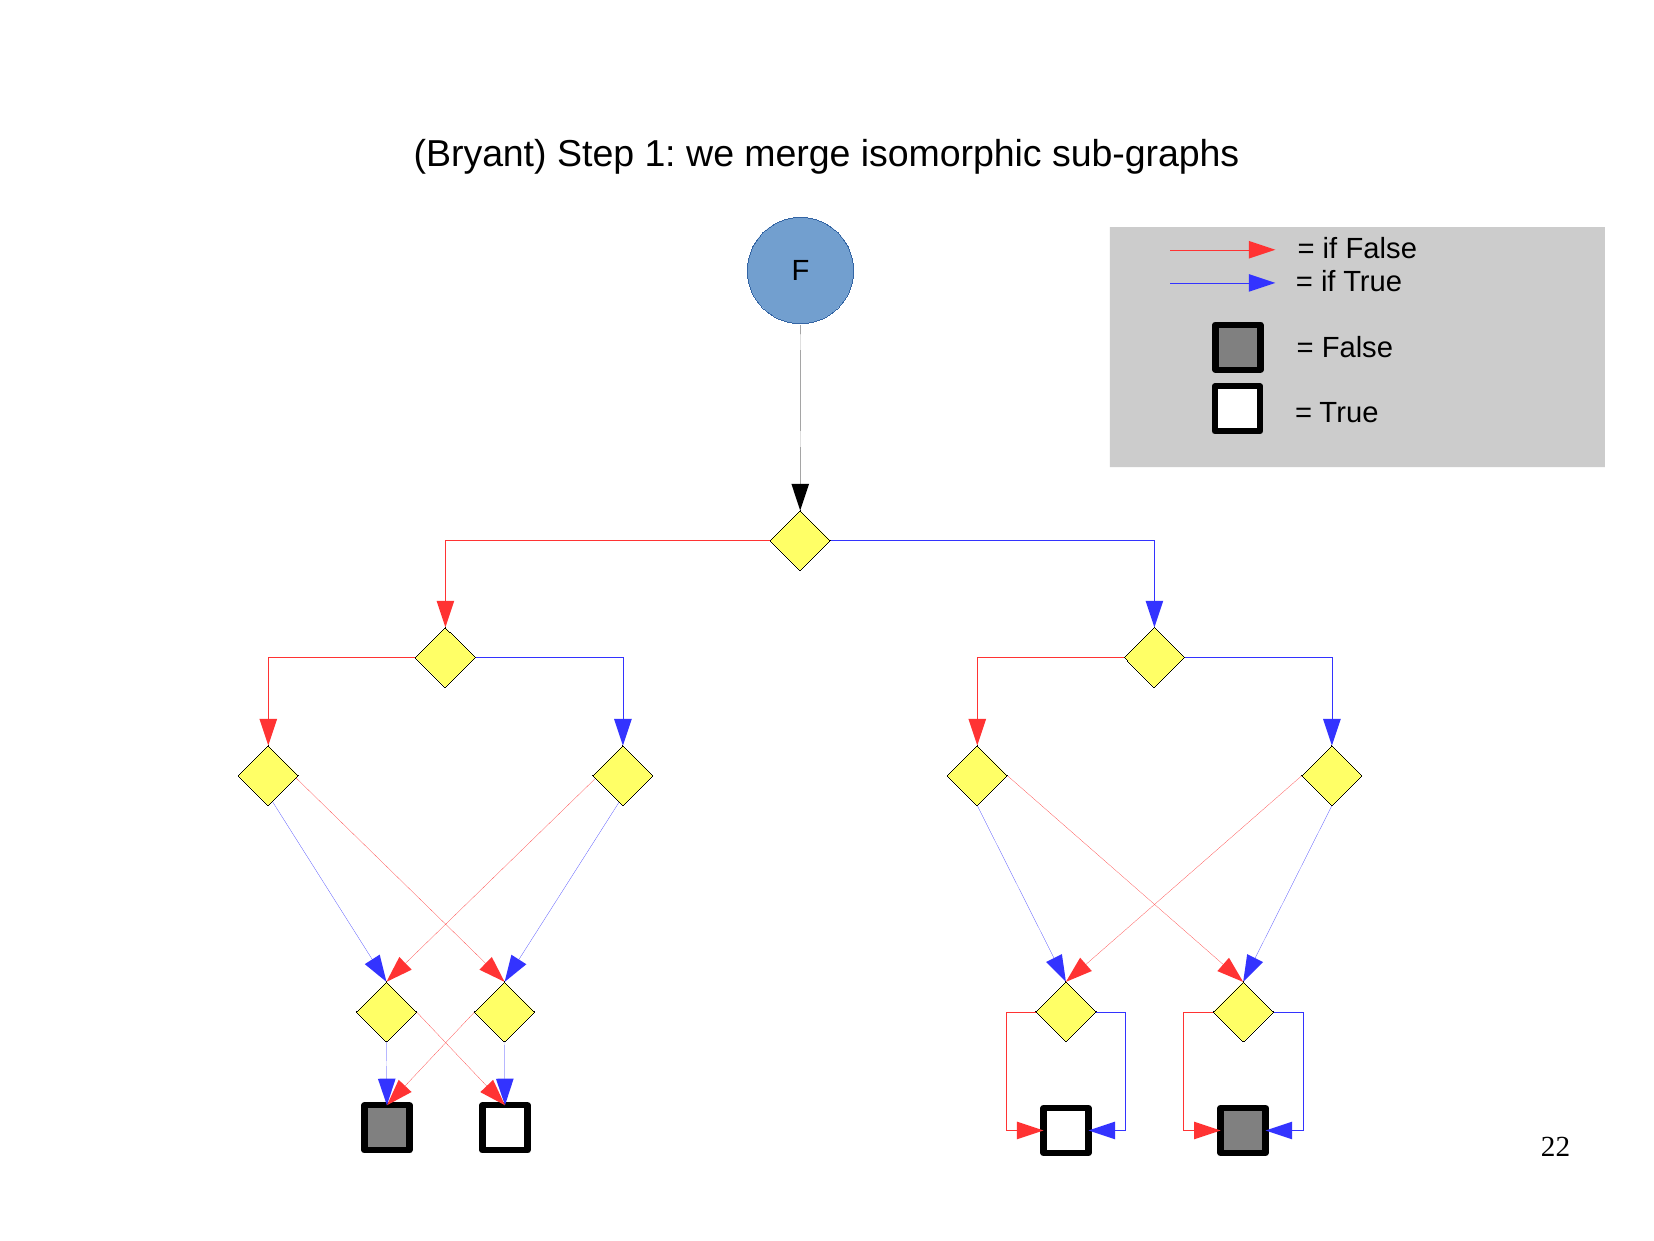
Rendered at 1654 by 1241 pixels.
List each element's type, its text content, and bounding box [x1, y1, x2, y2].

text_box [1301, 745, 1362, 806]
text_box [1035, 981, 1097, 1042]
text_box [947, 745, 1008, 806]
text_box [238, 745, 299, 806]
text_box [364, 1105, 410, 1151]
text_box [1215, 386, 1261, 432]
text_box [1215, 324, 1261, 370]
text_box [1220, 1107, 1266, 1153]
text_box [482, 1105, 528, 1151]
text_box [1043, 1107, 1089, 1153]
title (Bryant) Step 1: we merge isomorphic sub-graphs [82, 49, 1571, 257]
text_box [474, 981, 535, 1042]
text_box F [747, 257, 854, 324]
text_box [1124, 627, 1185, 688]
text_box [415, 627, 476, 688]
text_box [356, 981, 417, 1042]
text_box [1213, 981, 1274, 1042]
text_box [770, 510, 831, 571]
text_box [592, 745, 653, 806]
text_box = if False = if True = False = True [1109, 227, 1605, 468]
